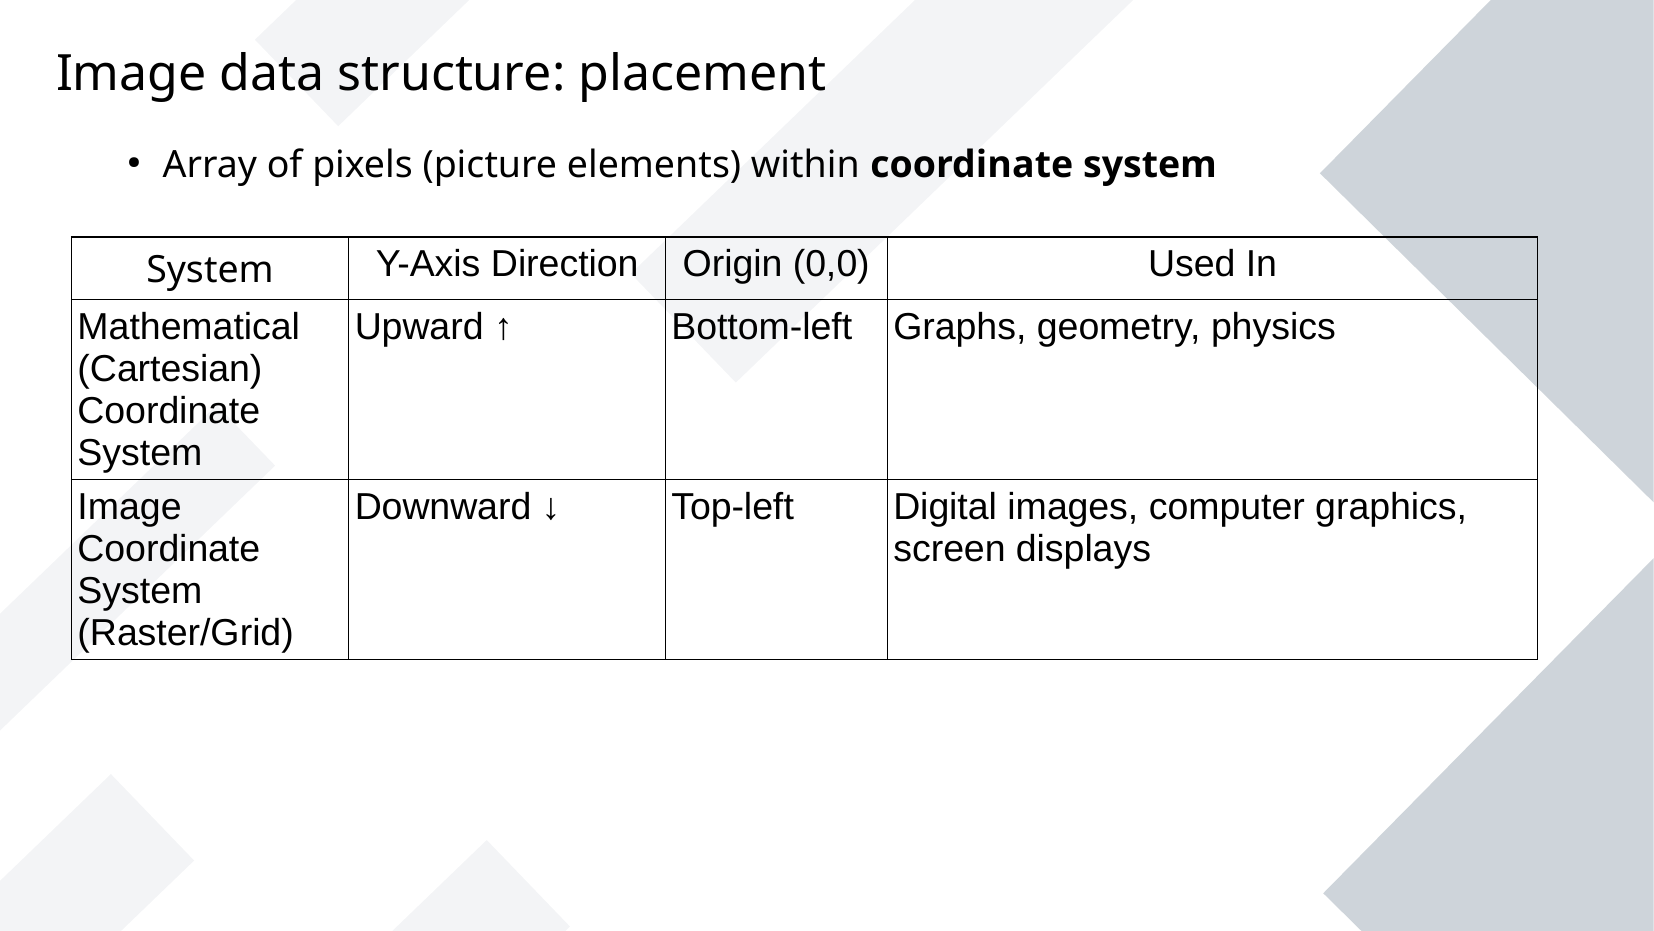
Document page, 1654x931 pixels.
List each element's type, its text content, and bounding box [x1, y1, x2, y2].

table_cell Digital images, computer graphics, screen displays [888, 480, 1537, 659]
table_header Y-Axis Direction [349, 238, 665, 299]
table_cell Upward ↑ [349, 300, 665, 479]
table_cell Top-left [666, 480, 887, 659]
table_header Used In [888, 238, 1537, 299]
text_box Array of pixels (picture elements) within coordinate system [112, 130, 1576, 318]
table_header System [72, 238, 348, 299]
text_box Image data structure: placement [41, 29, 842, 113]
table_cell Mathematical (Cartesian) Coordinate System [72, 300, 348, 479]
table_header Origin (0,0) [666, 238, 887, 299]
table_cell Downward ↓ [349, 480, 665, 659]
table_cell Bottom-left [666, 300, 887, 479]
table_cell Graphs, geometry, physics [888, 300, 1537, 479]
table_cell Image Coordinate System (Raster/Grid) [72, 480, 348, 659]
